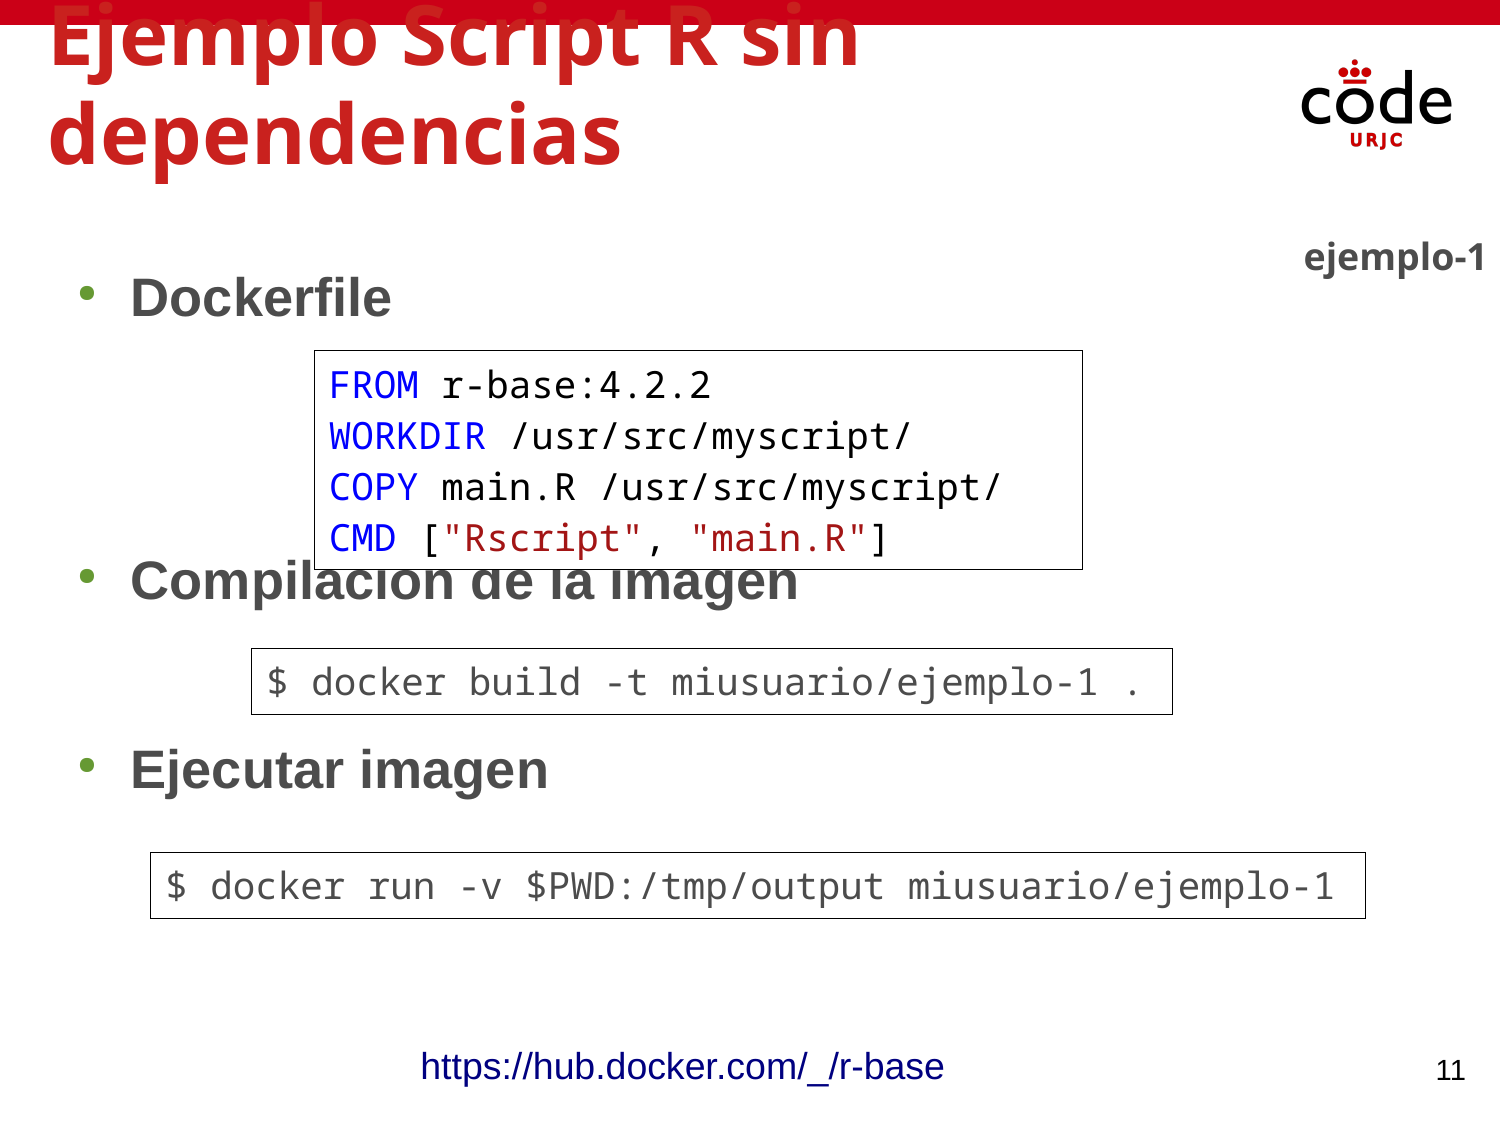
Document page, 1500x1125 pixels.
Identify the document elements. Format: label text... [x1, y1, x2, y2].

text_box https://hub.docker.com/_/r-base [405, 1038, 961, 1096]
text_box $ docker build -t miusuario/ejemplo-1 . [251, 648, 1173, 711]
text_box ejemplo-1 [1288, 222, 1500, 286]
text_box $ docker run -v $PWD:/tmp/output miusuario/ejemplo-1 [150, 852, 1366, 916]
title Ejemplo Script R sin dependencias [32, 79, 1413, 189]
list Dockerfile Compilación de la imagen Ejecutar imagen [45, 254, 1426, 1016]
text_box FROM r-base:4.2.2 WORKDIR /usr/src/myscript/ COPY main.R /usr/src/myscript/ CMD ["Rscript", "main.R"] [314, 350, 1083, 516]
picture [1284, 50, 1468, 161]
